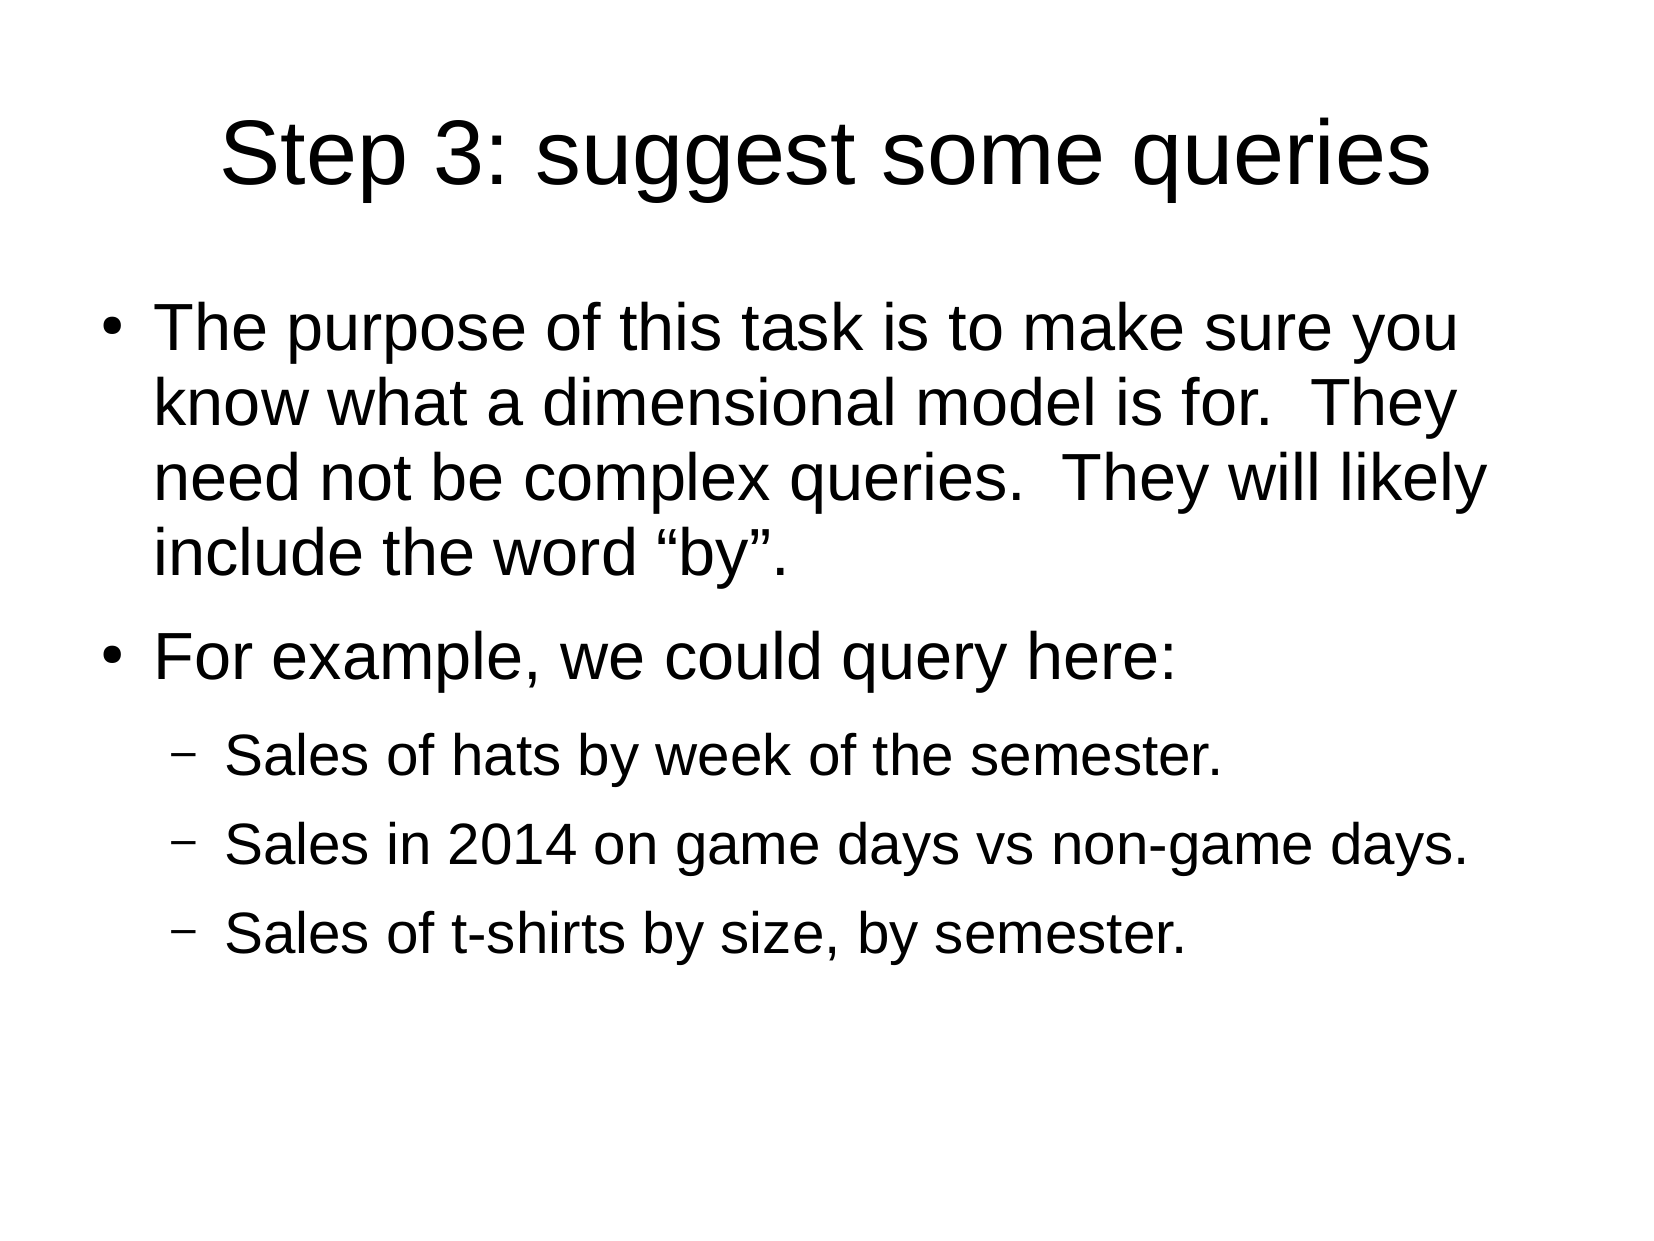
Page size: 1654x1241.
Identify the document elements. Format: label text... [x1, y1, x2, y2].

title Step 3: suggest some queries [82, 49, 1571, 257]
list The purpose of this task is to make sure you know what a dimensional model is for. They need not be complex queries. They will likely include the word “by”. For example, we could query here: Sales of hats by week of the semester. Sales in 2014 on game days vs non-game days. Sales of t-shirts by size, by semester. [82, 290, 1571, 1010]
